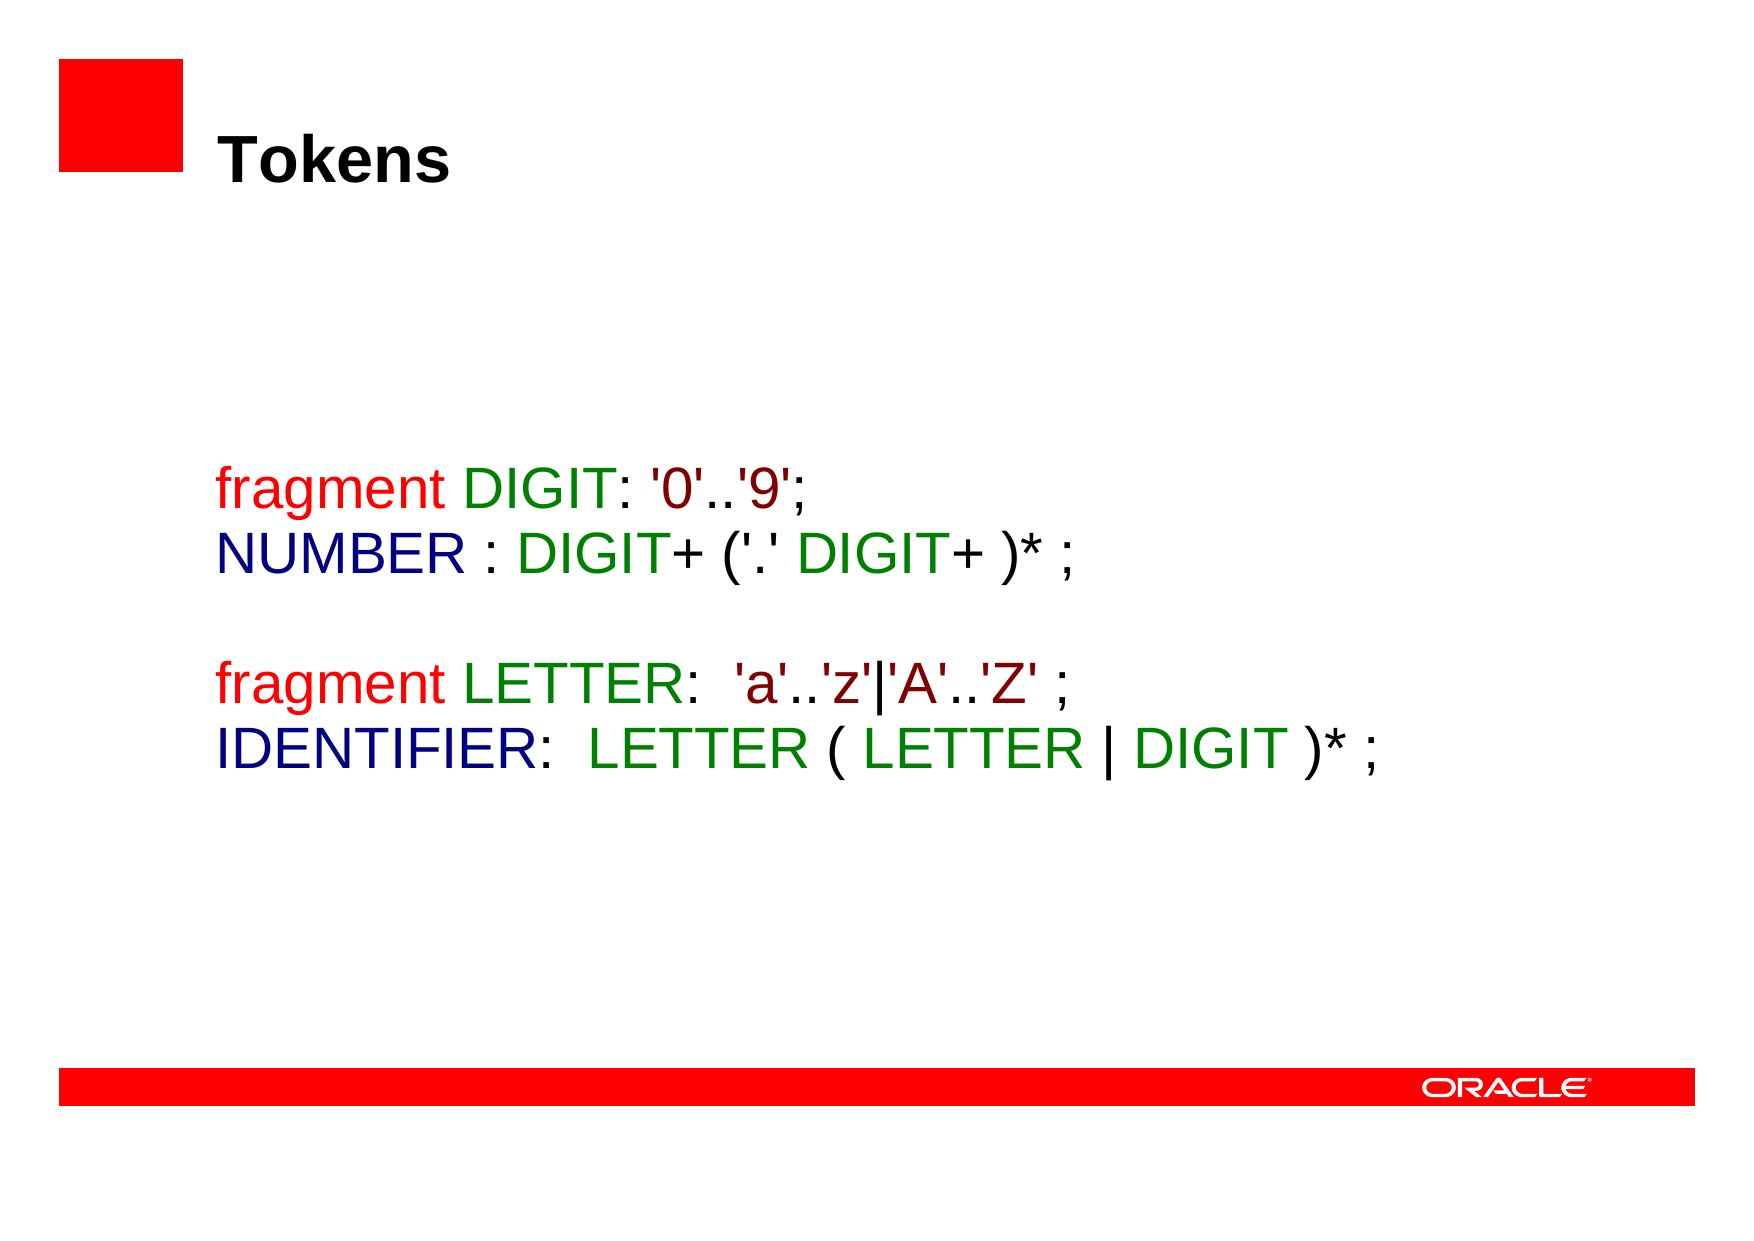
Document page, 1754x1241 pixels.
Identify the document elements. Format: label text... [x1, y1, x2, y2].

picture [59, 59, 183, 172]
subtitle fragment DIGIT: '0'..'9'; NUMBER : DIGIT+ ('.' DIGIT+ )* ; fragment LETTER: 'a'..'z'|'A'..'Z' ; IDENTIFIER: LETTER ( LETTER | DIGIT )* ; [215, 280, 1565, 1021]
title Tokens [217, 122, 1575, 263]
picture [59, 1068, 1695, 1106]
